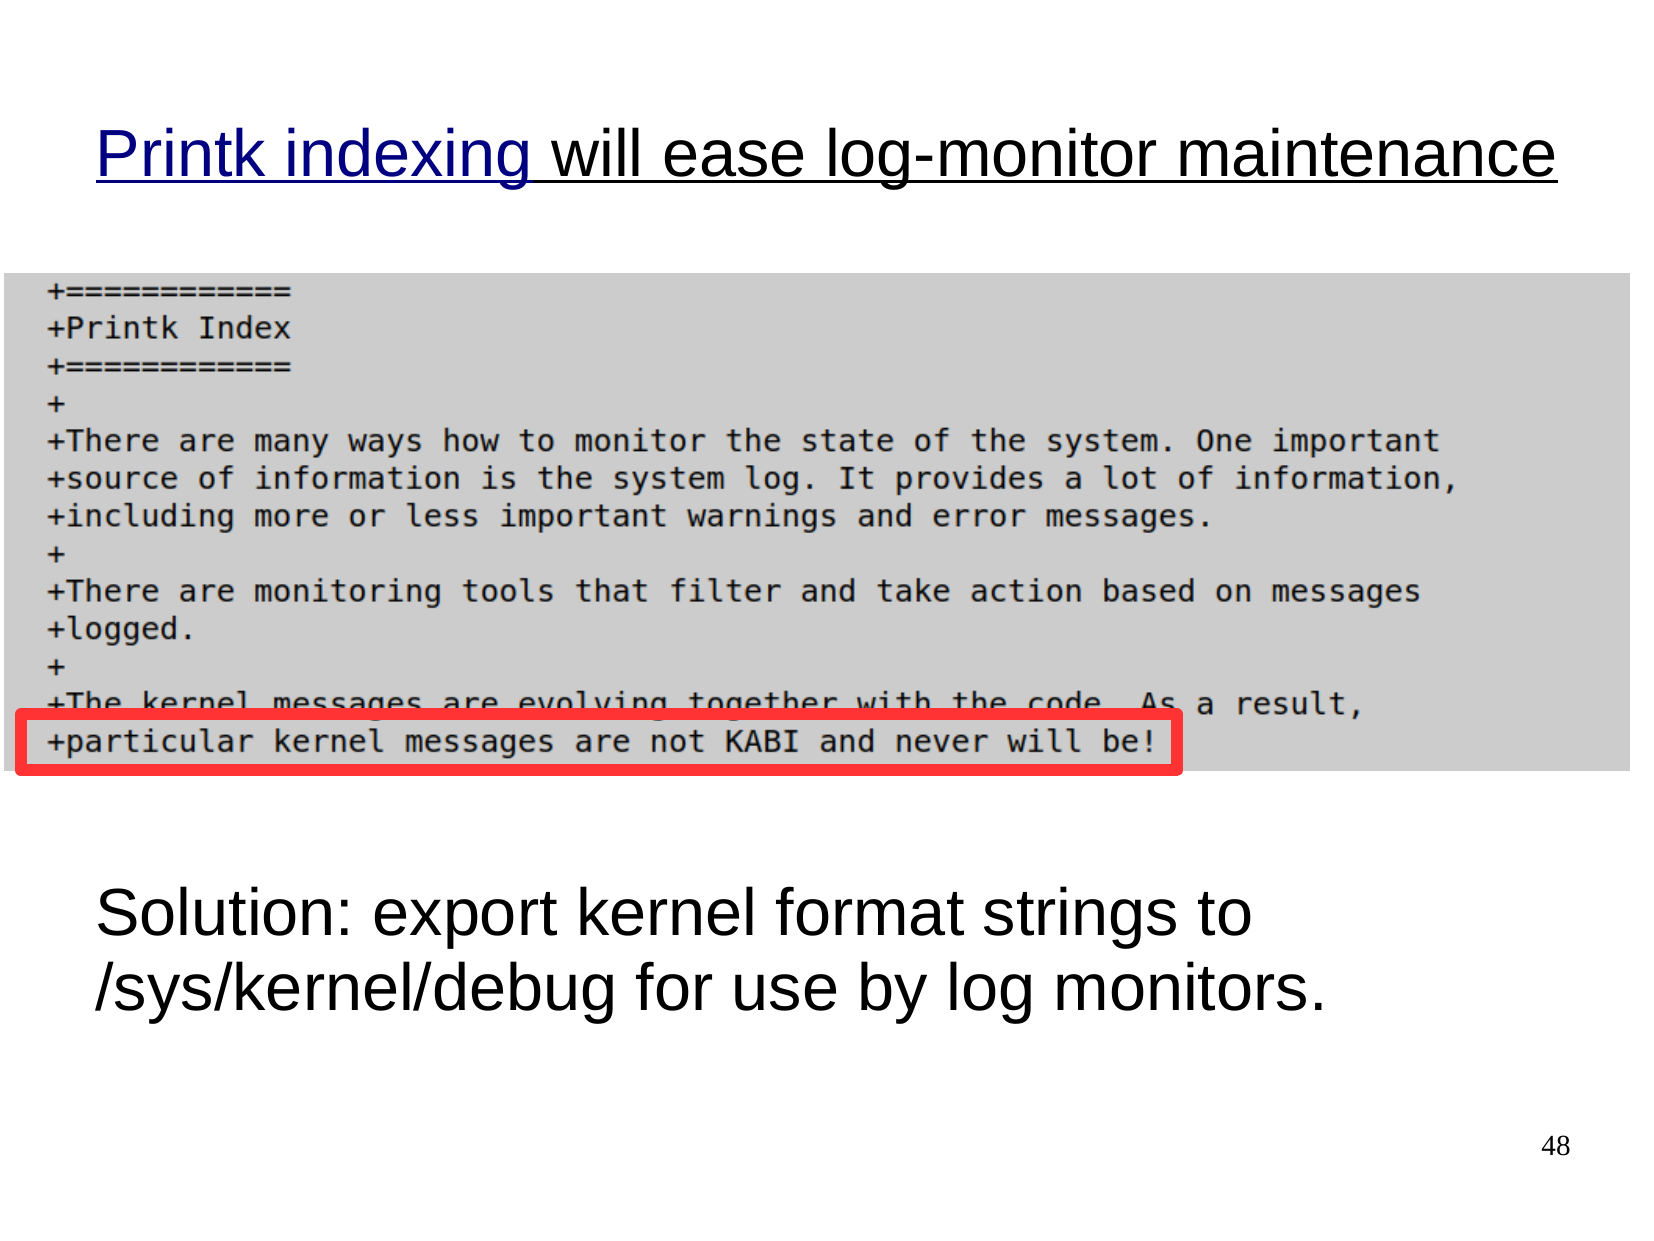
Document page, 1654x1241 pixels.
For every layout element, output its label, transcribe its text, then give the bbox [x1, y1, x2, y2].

text_box Solution: export kernel format strings to /sys/kernel/debug for use by log monitors. [80, 868, 1565, 1108]
picture [4, 273, 1630, 771]
picture [27, 720, 1171, 764]
title Printk indexing will ease log-monitor maintenance [82, 49, 1571, 257]
